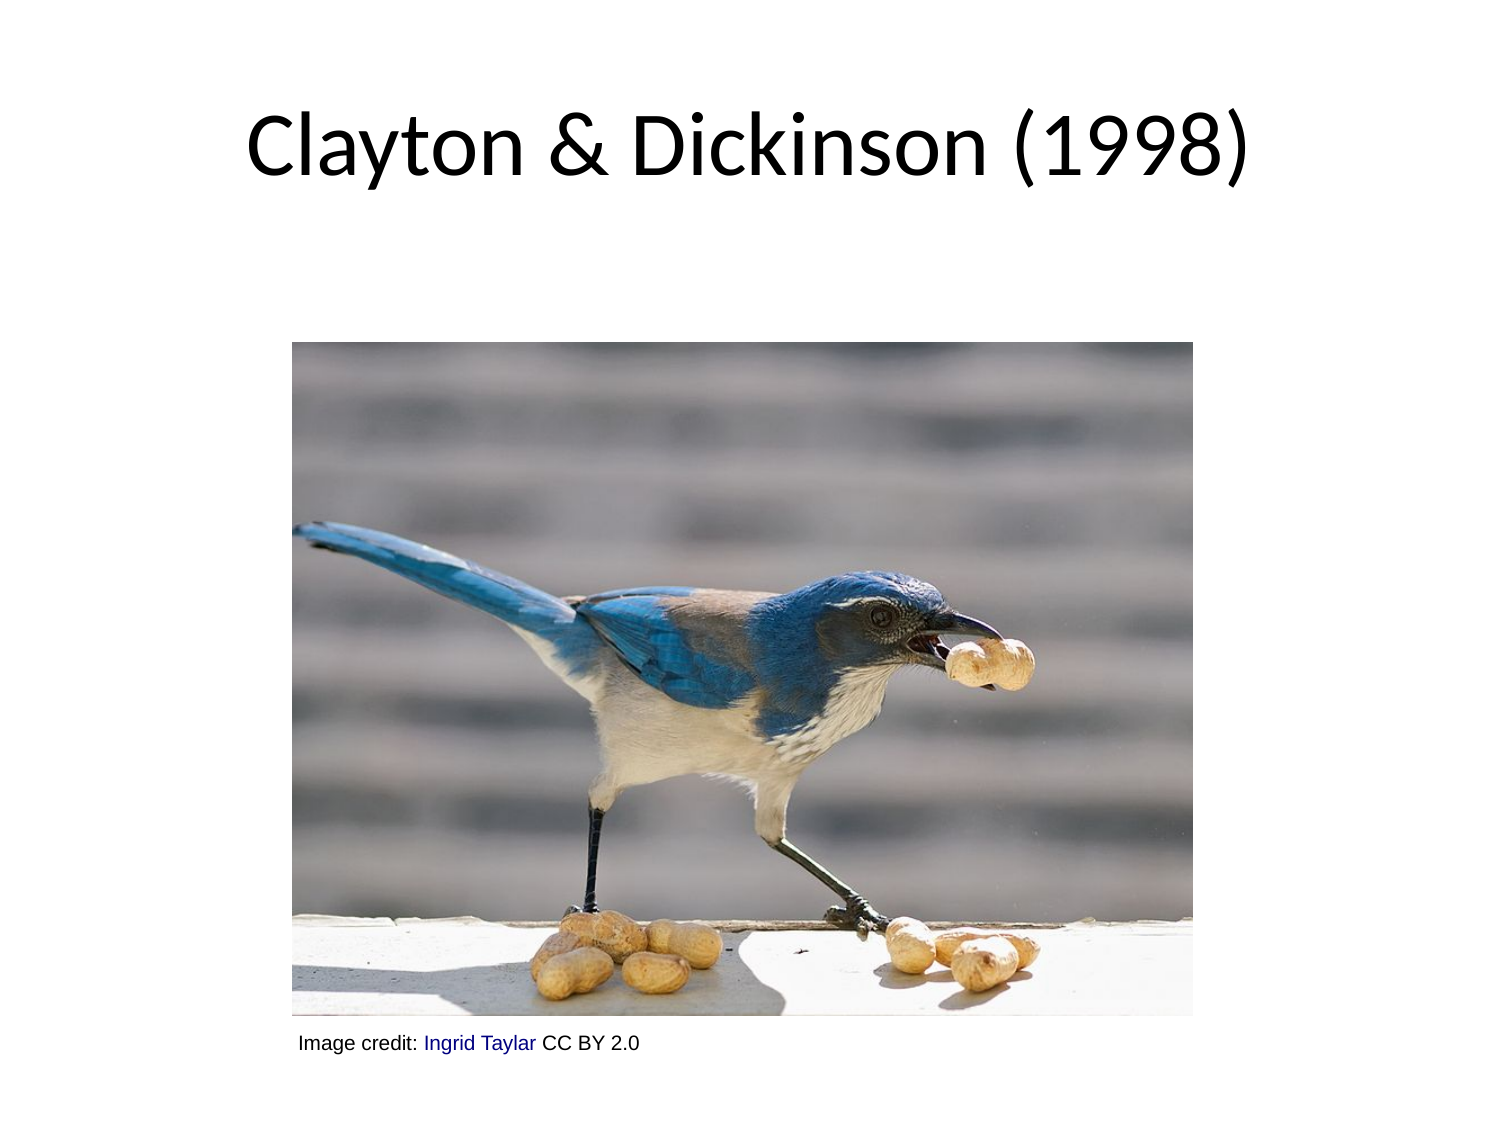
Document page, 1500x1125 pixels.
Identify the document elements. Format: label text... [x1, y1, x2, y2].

text_box Image credit: Ingrid Taylar CC BY 2.0 [283, 1024, 1193, 1063]
picture [292, 342, 1193, 1017]
title Clayton & Dickinson (1998) [75, 45, 1425, 233]
